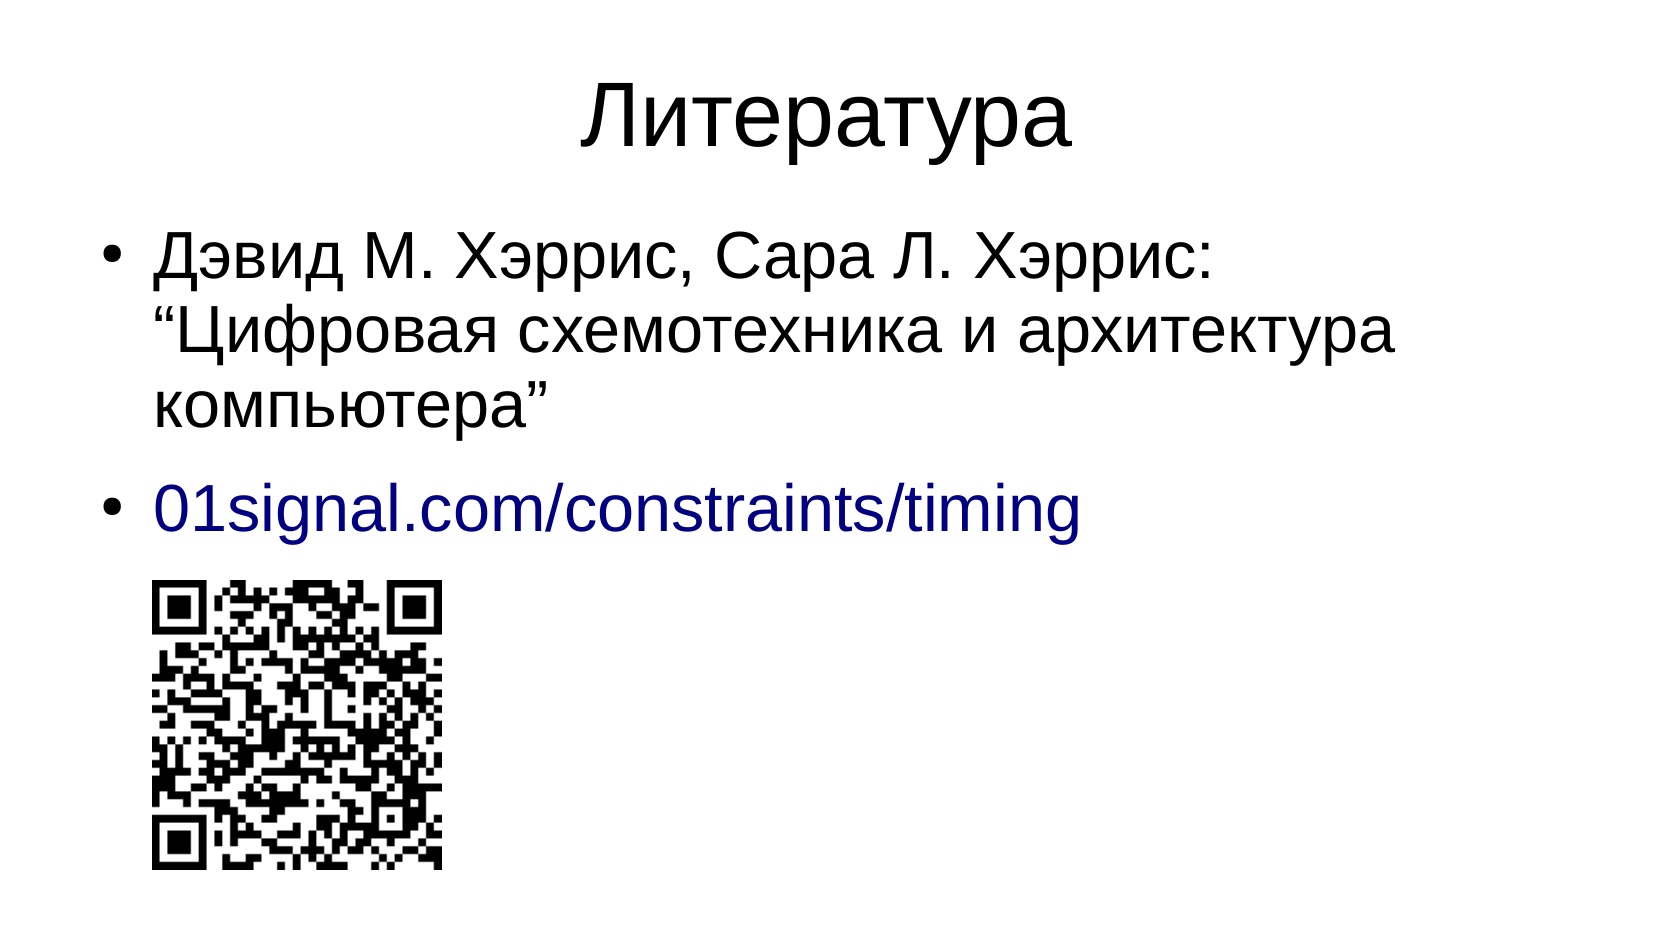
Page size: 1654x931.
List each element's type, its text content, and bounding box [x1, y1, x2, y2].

picture [152, 580, 442, 871]
title Литература [82, 37, 1571, 193]
list Дэвид М. Хэррис, Сара Л. Хэррис: “Цифровая схемотехника и архитектура компьютера” 01signal.com/constraints/timing [82, 217, 1571, 571]
